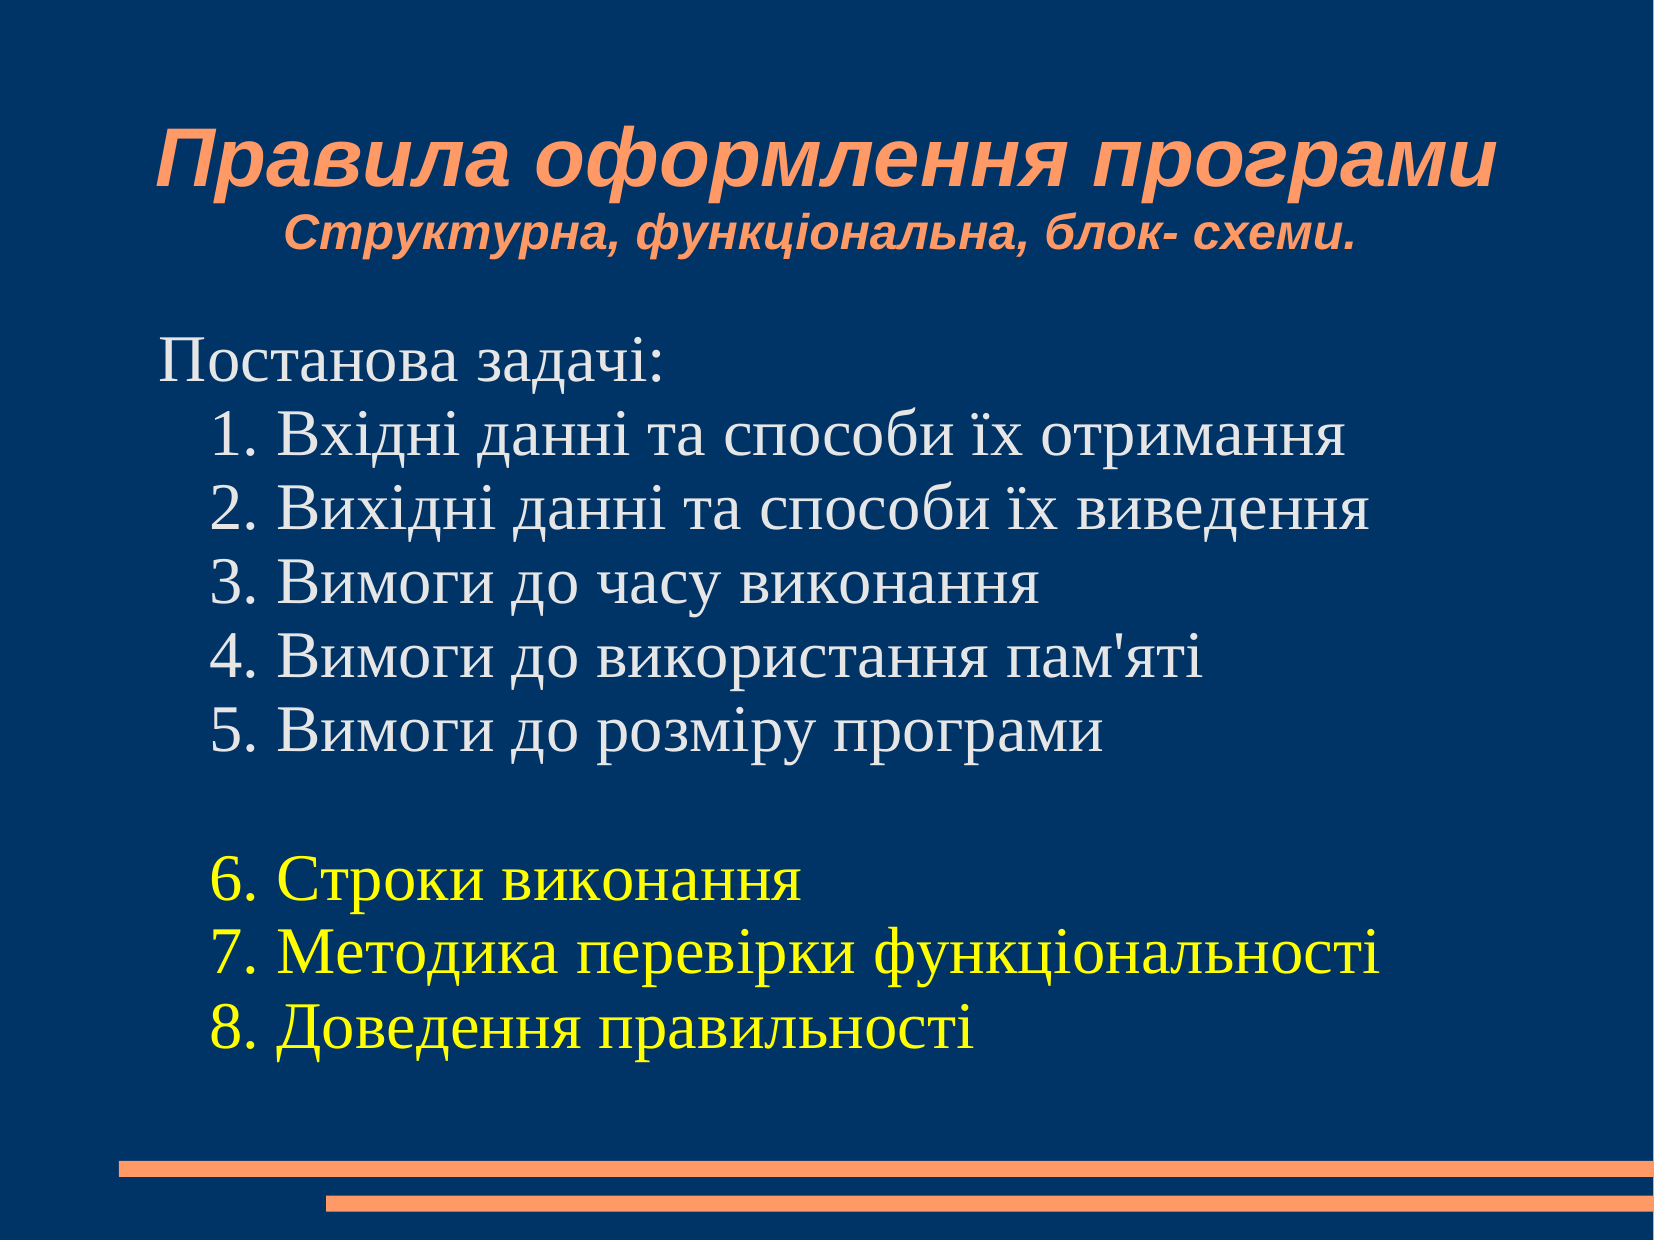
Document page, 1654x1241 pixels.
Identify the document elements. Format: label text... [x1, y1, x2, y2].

list Постанова задачі: 1. Вхідні данні та способи їх отримання 2. Вихідні данні та способи їх виведення 3. Вимоги до часу виконання 4. Вимоги до використання пам'яті 5. Вимоги до розміру програми 6. Строки виконання 7. Методика перевірки функціональності 8. Доведення правильності [121, 322, 1561, 1132]
title Правила оформлення програми Структурна, функціональна, блок- схеми. [121, 46, 1534, 322]
